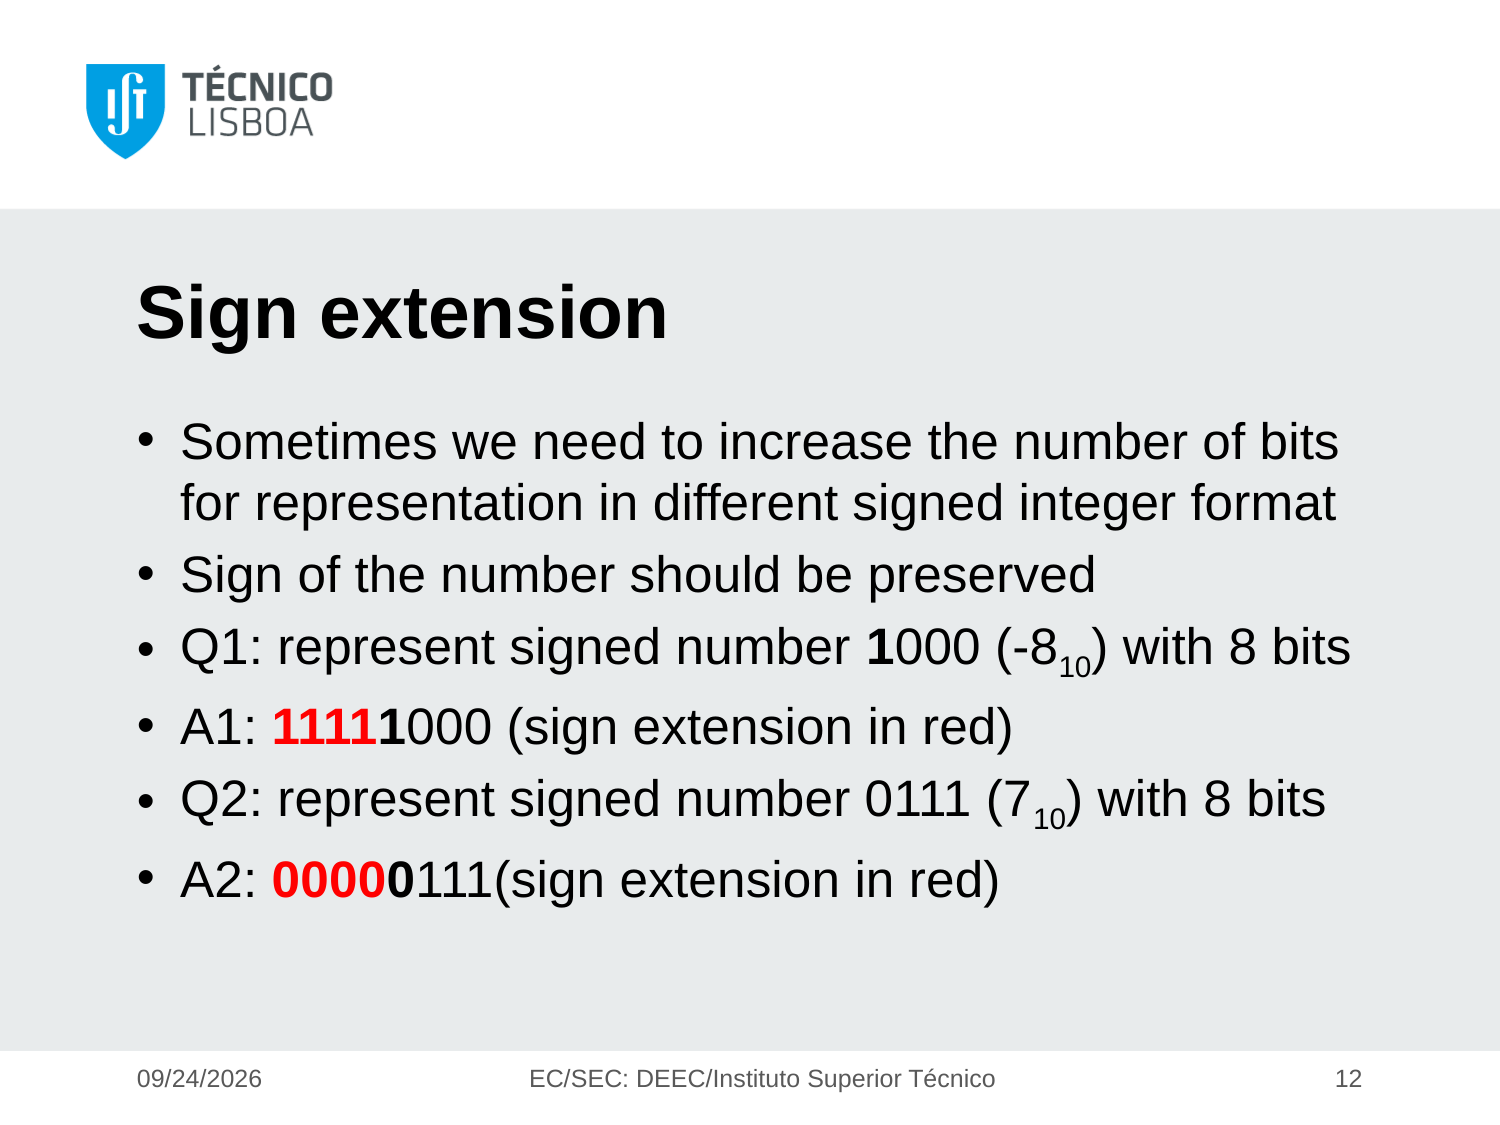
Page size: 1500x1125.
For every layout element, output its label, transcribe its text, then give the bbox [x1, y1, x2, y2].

slide_number 11/19/2020 [121, 1052, 425, 1103]
list Sometimes we need to increase the number of bits for representation in different signed integer format Sign of the number should be preserved Q1: represent signed number 1000 (-810) with 8 bits A1: 11111000 (sign extension in red) Q2: represent signed number 0111 (710) with 8 bits A2: 00000111(sign extension in red) [121, 400, 1378, 1005]
picture [0, 0, 1500, 1125]
title Sign extension [121, 237, 1378, 381]
slide_number <number> [1077, 1052, 1378, 1103]
footer EC/SEC: DEEC/Instituto Superior Técnico [512, 1052, 1021, 1103]
